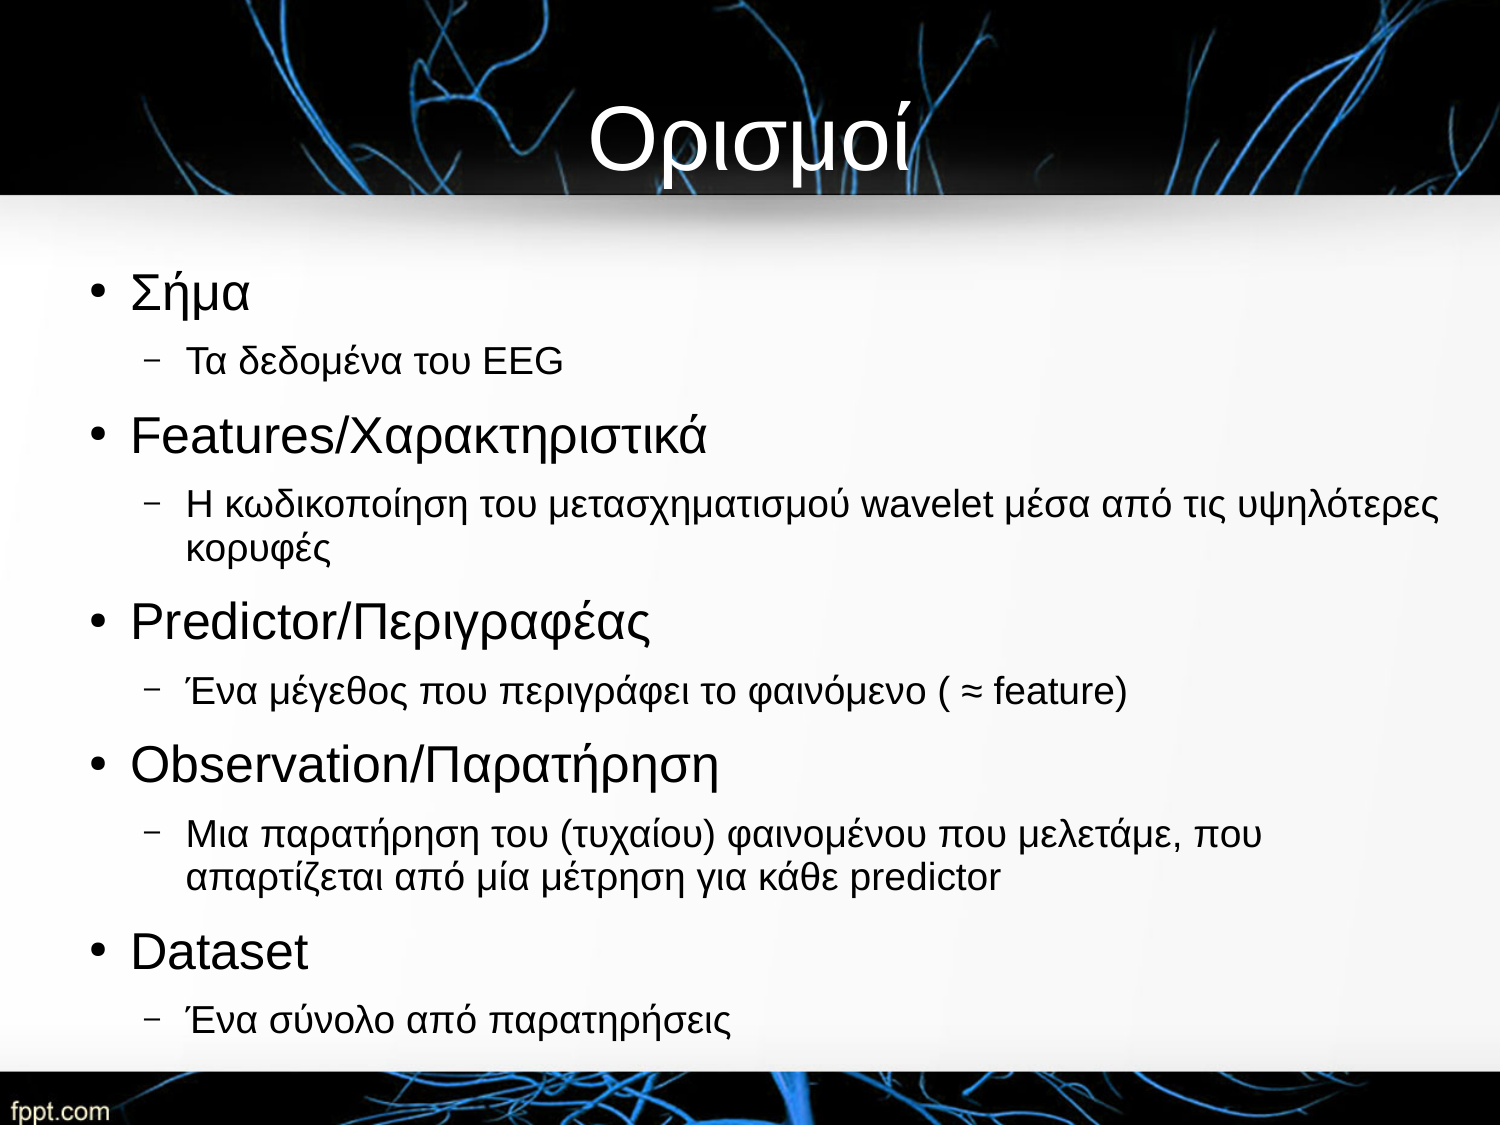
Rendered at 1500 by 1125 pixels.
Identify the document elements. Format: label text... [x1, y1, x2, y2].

list Σήμα Τα δεδομένα του EEG Features/Χαρακτηριστικά Η κωδικοποίηση του μετασχηματισμού wavelet μέσα από τις υψηλότερες κορυφές Predictor/Περιγραφέας Ένα μέγεθος που περιγράφει το φαινόμενο ( ≈ feature) Observation/Παρατήρηση Μια παρατήρηση του (τυχαίου) φαινομένου που μελετάμε, που απαρτίζεται από μία μέτρηση για κάθε predictor Dataset Ένα σύνολο από παρατηρήσεις [75, 263, 1456, 1048]
title Ορισμοί [75, 45, 1425, 233]
picture [0, 0, 1500, 1125]
